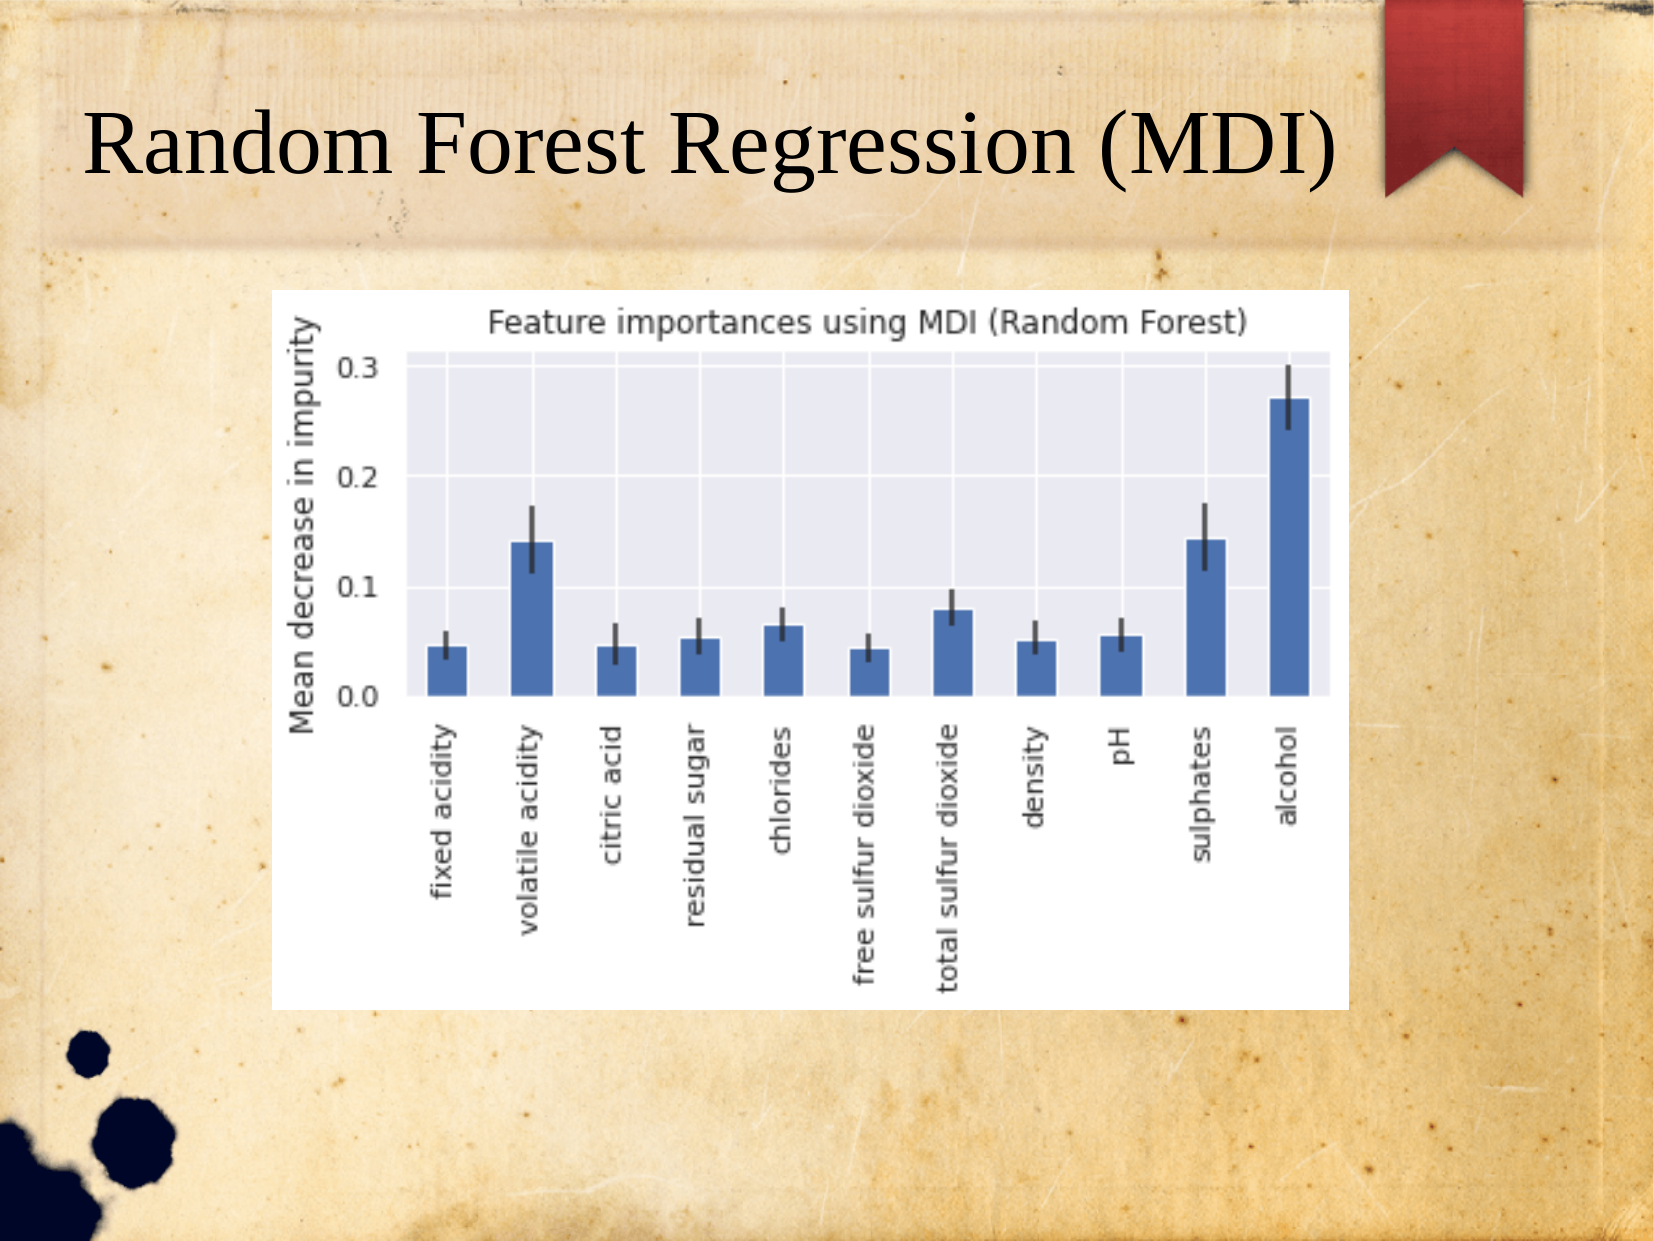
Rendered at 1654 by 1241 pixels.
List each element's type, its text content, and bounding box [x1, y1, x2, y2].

picture [0, 0, 1654, 1241]
title Random Forest Regression (MDI) [82, 49, 1347, 237]
